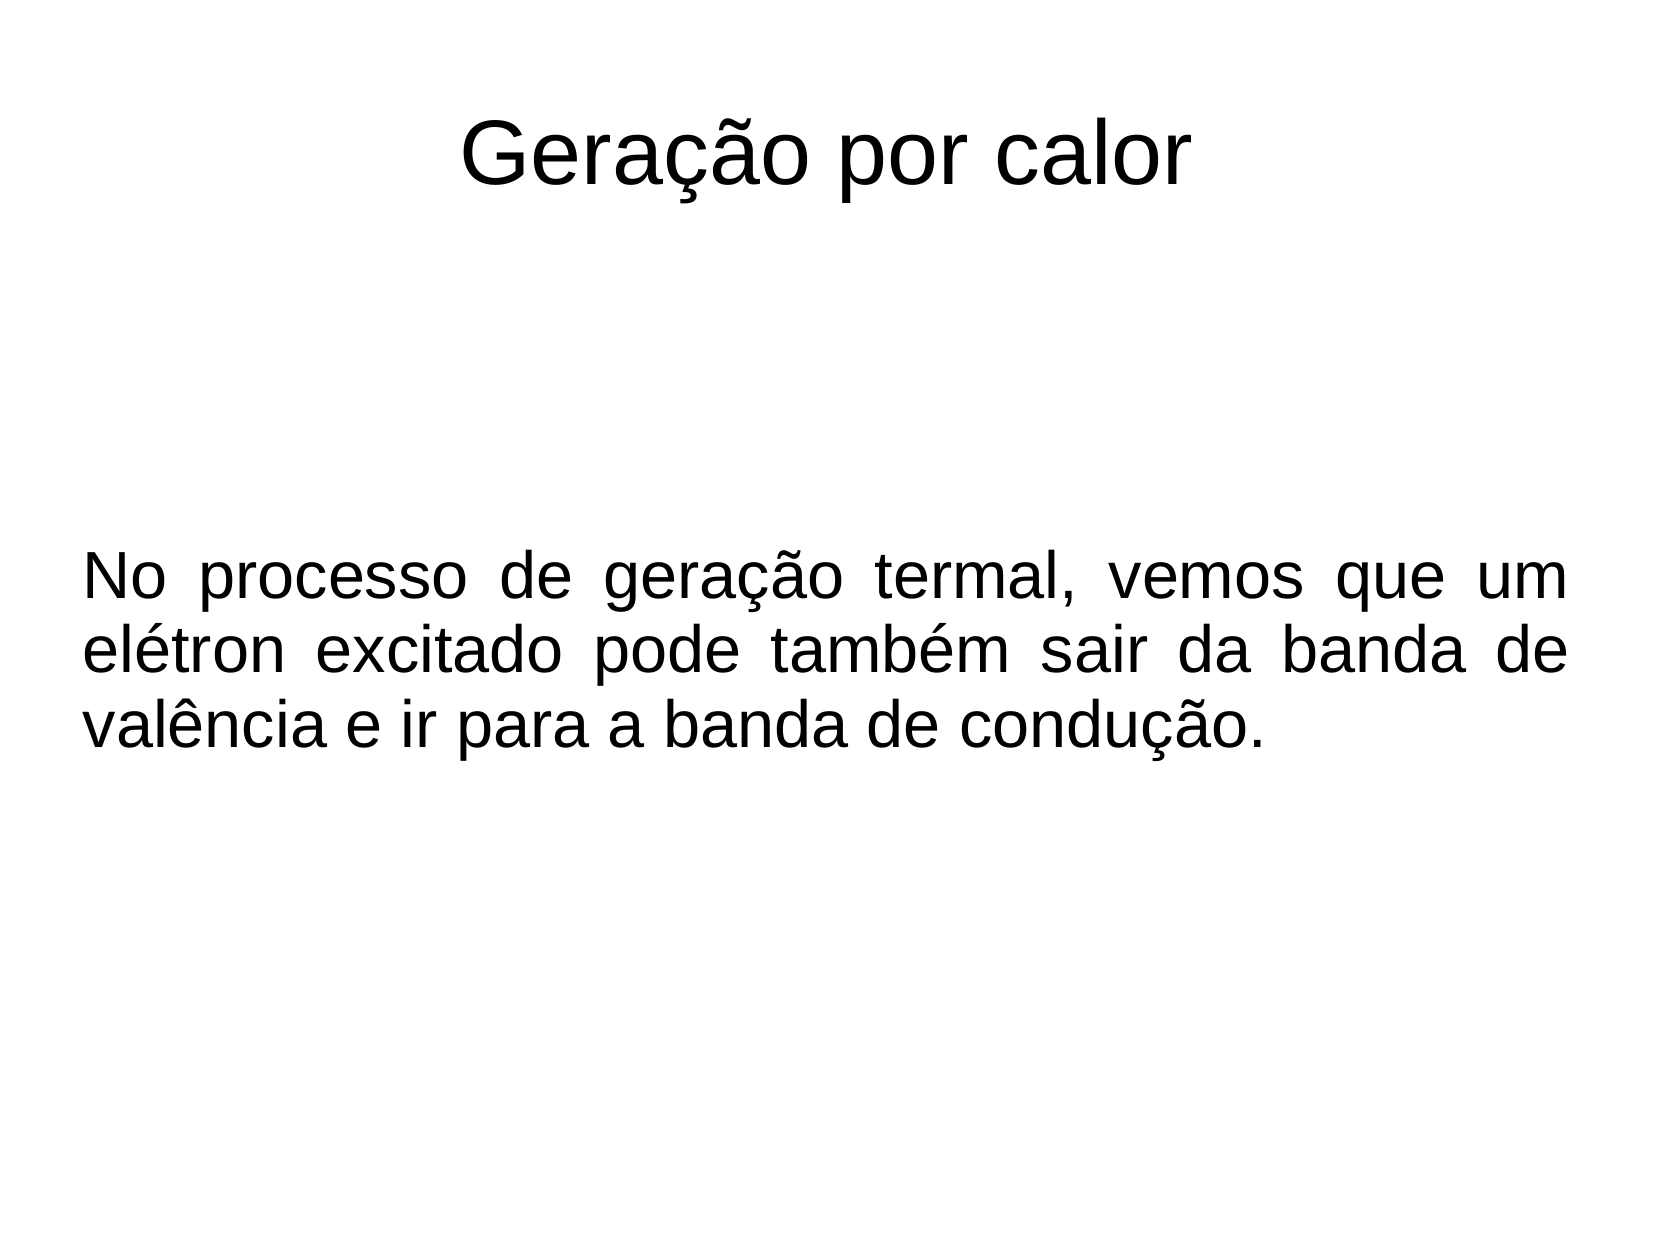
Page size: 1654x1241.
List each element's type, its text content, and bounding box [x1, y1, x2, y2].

subtitle No processo de geração termal, vemos que um elétron excitado pode também sair da banda de valência e ir para a banda de condução. [82, 290, 1571, 1010]
title Geração por calor [82, 49, 1571, 257]
